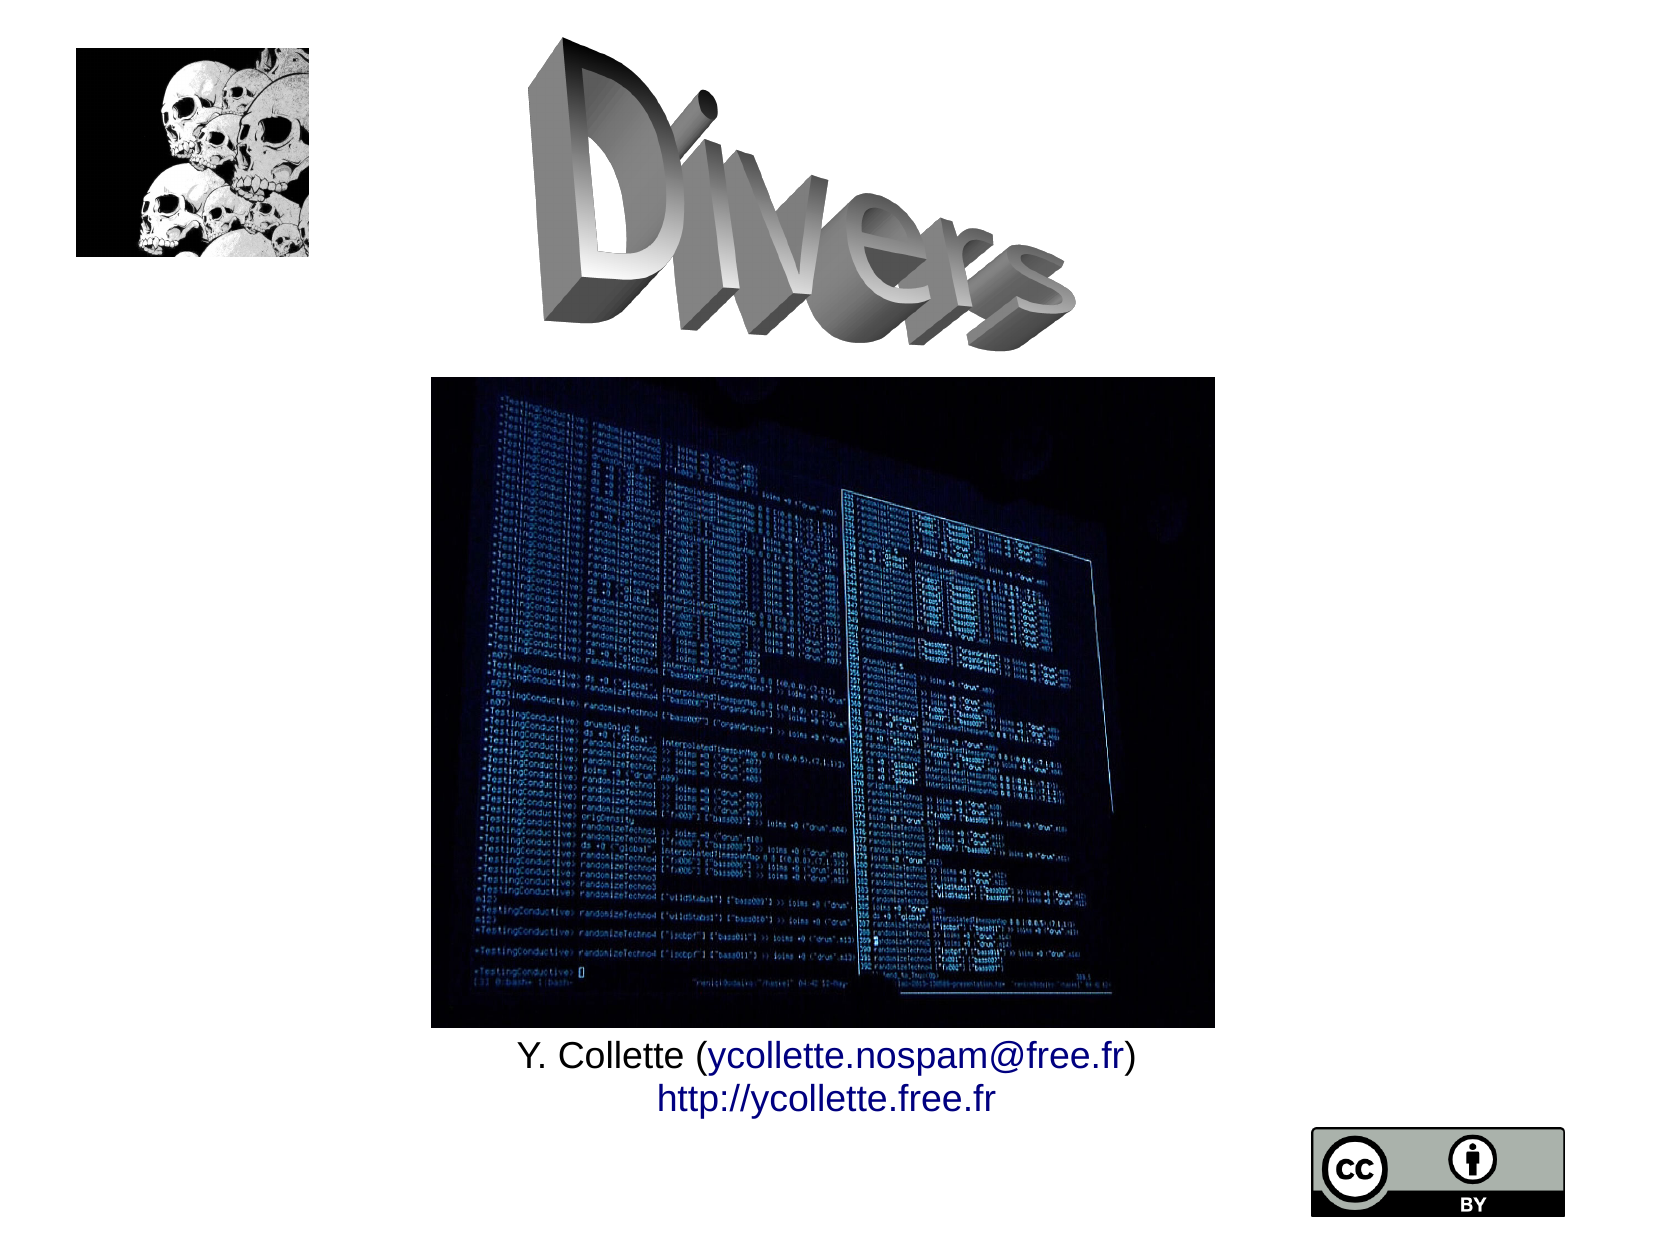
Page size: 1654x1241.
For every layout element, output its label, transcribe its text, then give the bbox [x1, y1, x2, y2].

picture [76, 48, 309, 257]
picture [1311, 1127, 1565, 1217]
picture [431, 377, 1215, 1028]
text_box Y. Collette (ycollette.nospam@free.fr) http://ycollette.free.fr [496, 1028, 1158, 1127]
